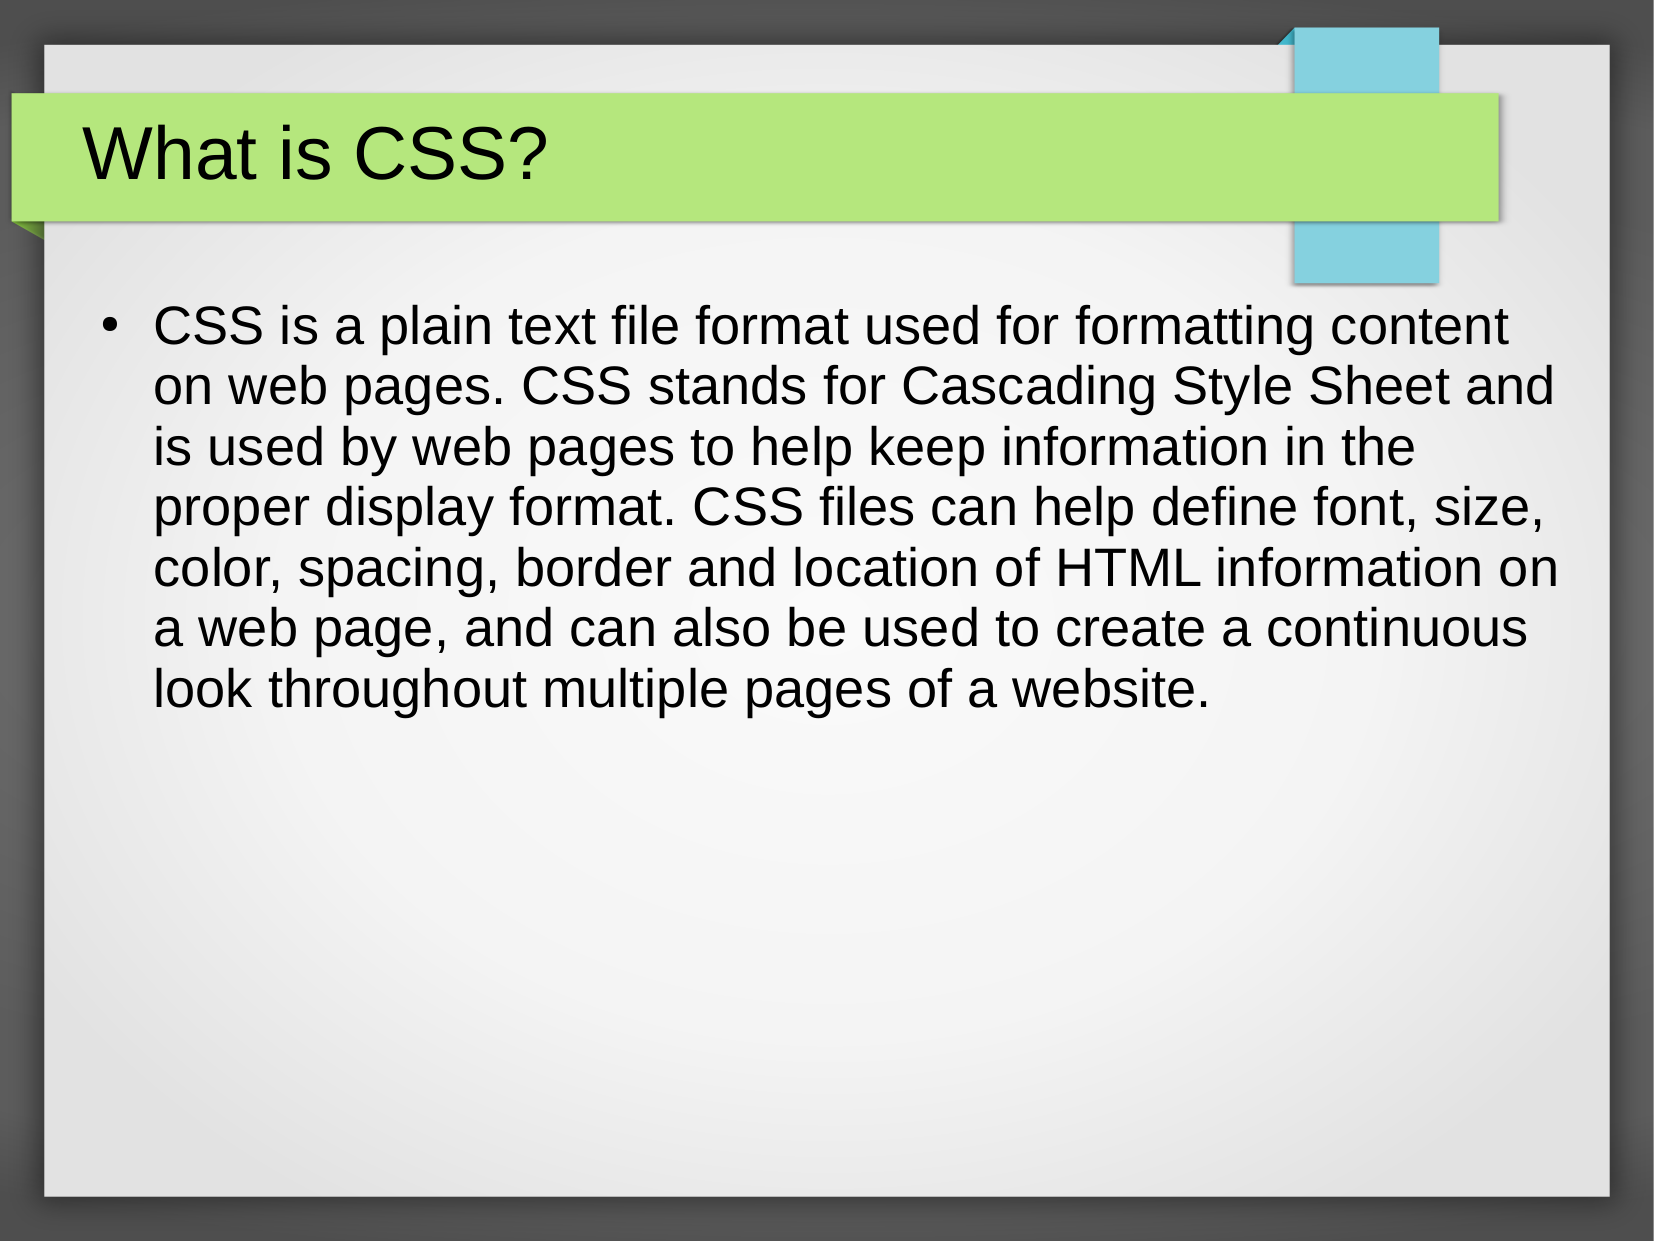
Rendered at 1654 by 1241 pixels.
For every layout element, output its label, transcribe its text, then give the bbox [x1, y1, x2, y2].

title What is CSS? [82, 94, 1264, 213]
list CSS is a plain text file format used for formatting content on web pages. CSS stands for Cascading Style Sheet and is used by web pages to help keep information in the proper display format. CSS files can help define font, size, color, spacing, border and location of HTML information on a web page, and can also be used to create a continuous look throughout multiple pages of a website. [82, 295, 1571, 1015]
picture [0, 0, 1654, 1241]
